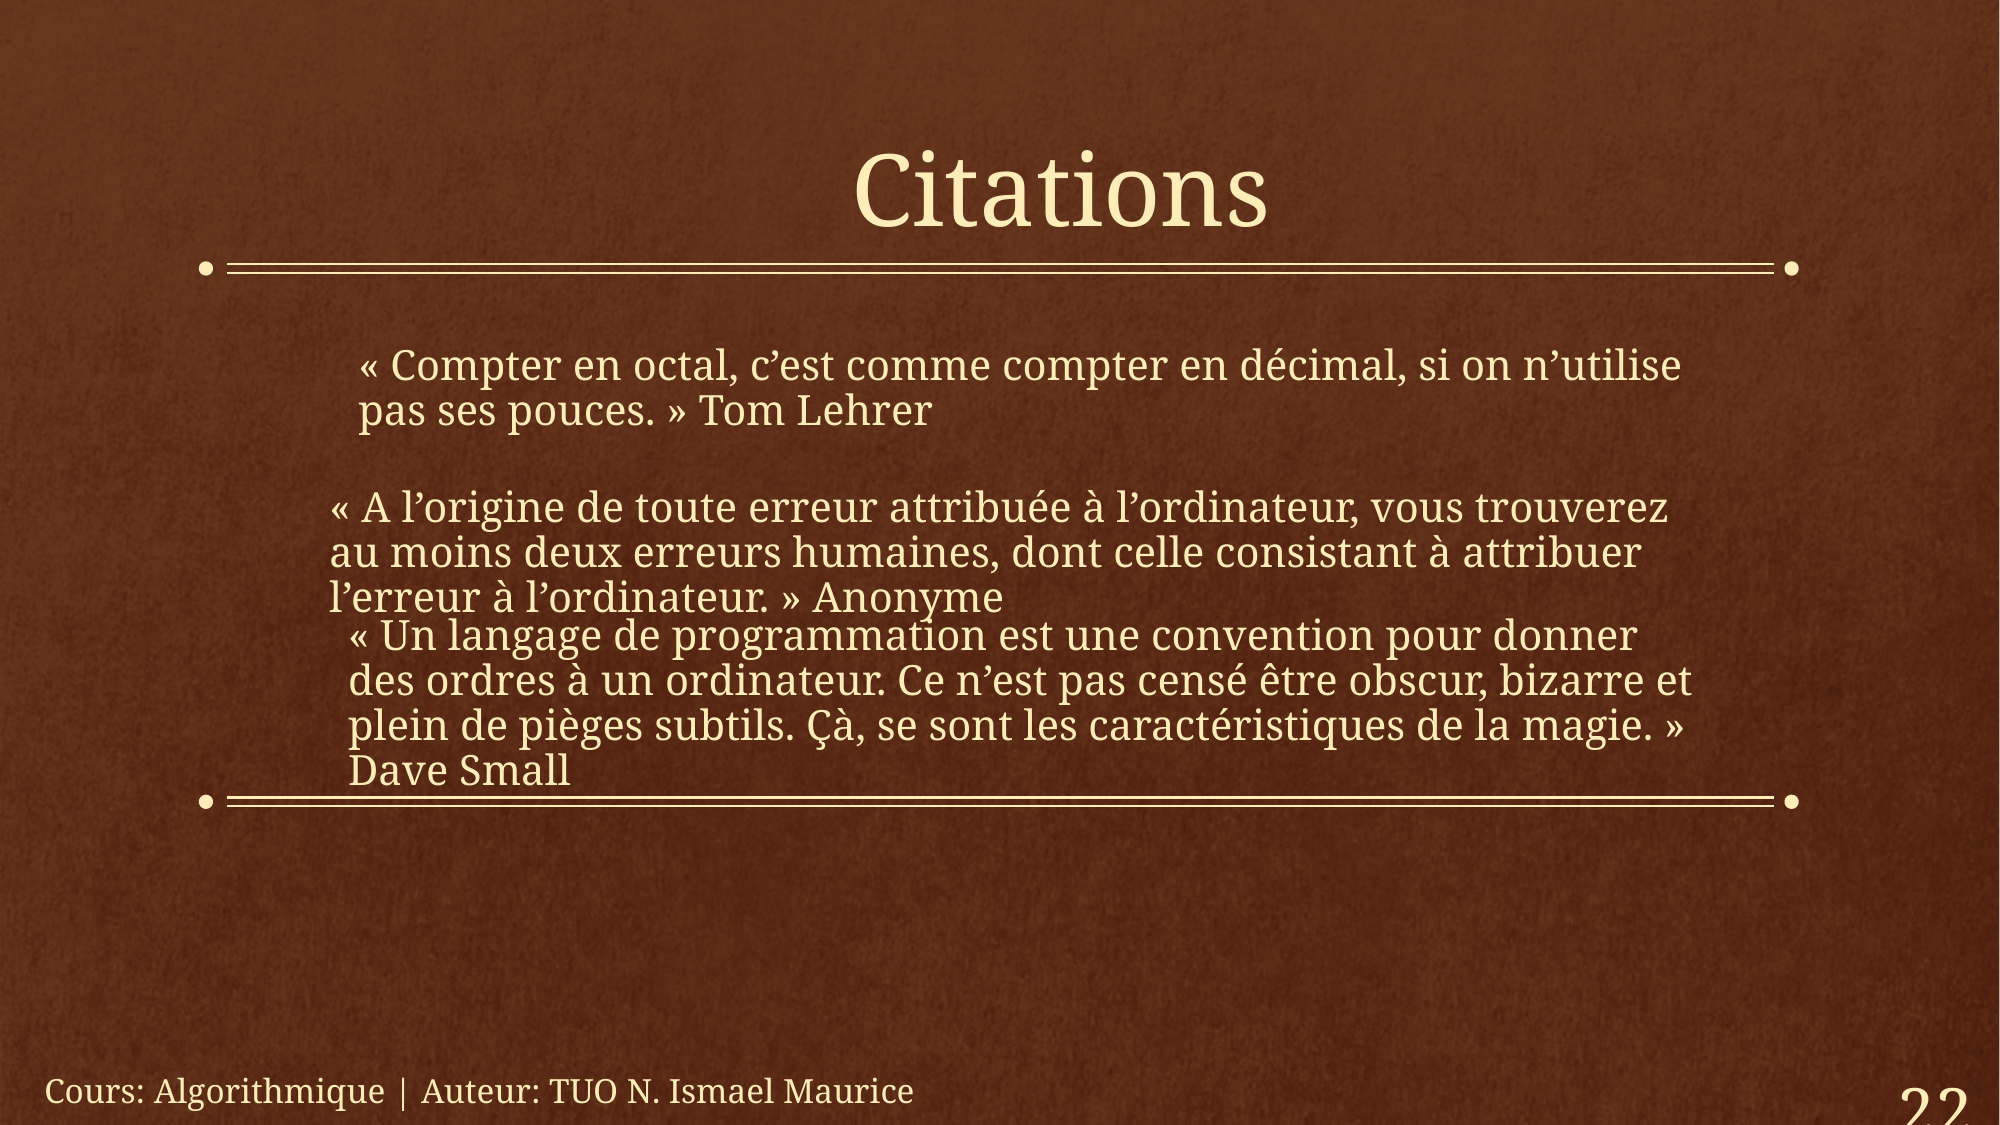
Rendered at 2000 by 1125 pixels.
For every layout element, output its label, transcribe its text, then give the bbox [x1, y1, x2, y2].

text_box « A l’origine de toute erreur attribuée à l’ordinateur, vous trouverez au moins deux erreurs humaines, dont celle consistant à attribuer l’erreur à l’ordinateur. » Anonyme [309, 479, 1690, 601]
text_box Cours: Algorithmique | Auteur: TUO N. Ismael Maurice [29, 1062, 1246, 1113]
text_box [1882, 1062, 2000, 1113]
text_box « Un langage de programmation est une convention pour donner des ordres à un ordinateur. Ce n’est pas censé être obscur, bizarre et plein de pièges subtils. Çà, se sont les caractéristiques de la magie. » Dave Small [330, 606, 1711, 760]
title « Compter en octal, c’est comme compter en décimal, si on n’utilise pas ses pouces. » Tom Lehrer [330, 320, 1711, 443]
text_box Citations [287, 0, 1836, 256]
